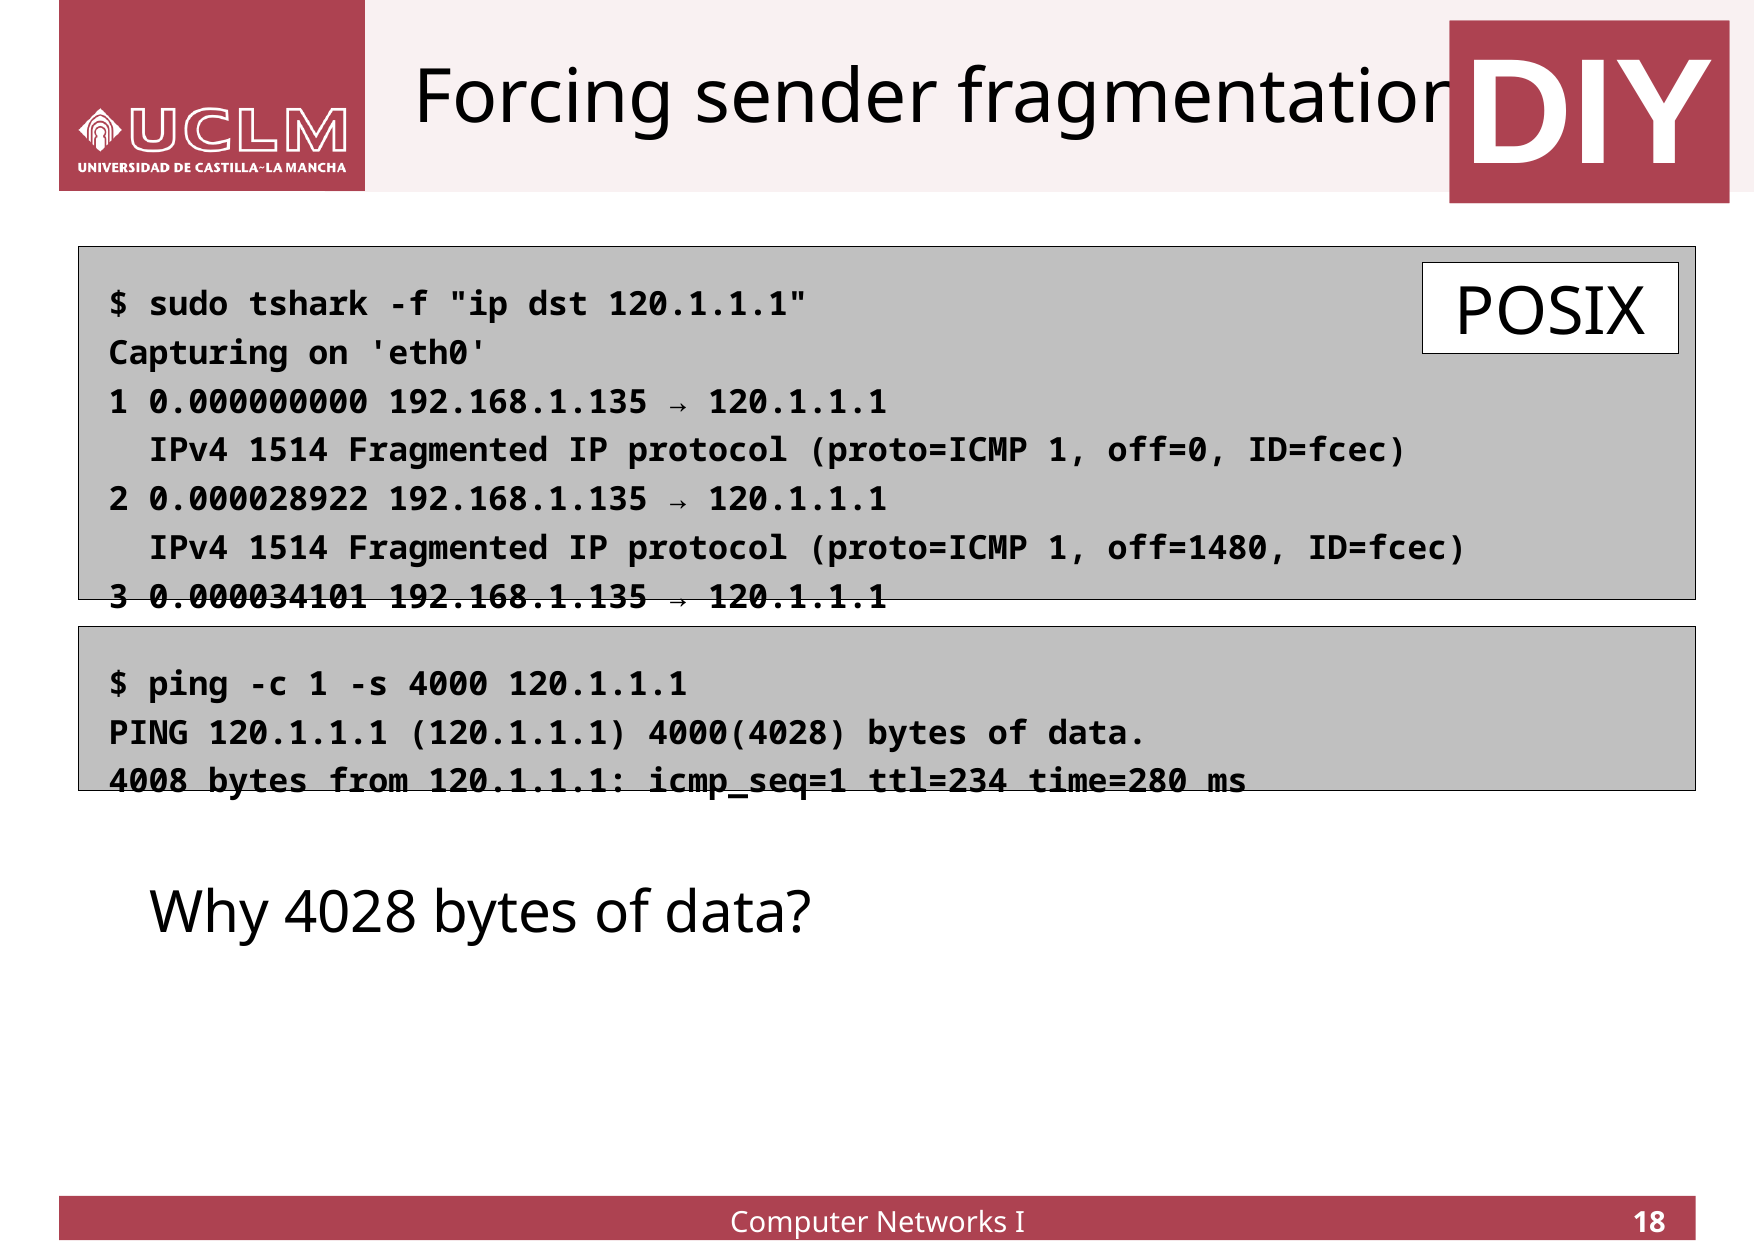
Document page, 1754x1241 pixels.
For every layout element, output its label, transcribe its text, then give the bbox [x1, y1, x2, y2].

text_box $ ping -c 1 -s 4000 120.1.1.1 PING 120.1.1.1 (120.1.1.1) 4000(4028) bytes of data. 4008 bytes from 120.1.1.1: icmp_seq=1 ttl=234 time=280 ms [78, 626, 1696, 791]
text_box $ sudo tshark -f "ip dst 120.1.1.1" Capturing on 'eth0' 1 0.000000000 192.168.1.135 → 120.1.1.1 IPv4 1514 Fragmented IP protocol (proto=ICMP 1, off=0, ID=fcec) 2 0.000028922 192.168.1.135 → 120.1.1.1 IPv4 1514 Fragmented IP protocol (proto=ICMP 1, off=1480, ID=fcec) 3 0.000034101 192.168.1.135 → 120.1.1.1 ICMP 1082 Echo (ping) request id=0x002a, seq=1/256, ttl=64 [78, 246, 1696, 600]
text_box DIY [1449, 20, 1730, 204]
list POSIX [1422, 262, 1679, 354]
list Why 4028 bytes of data? [78, 870, 1689, 1207]
title Forcing sender fragmentation [413, 0, 1667, 198]
picture [59, 0, 365, 191]
